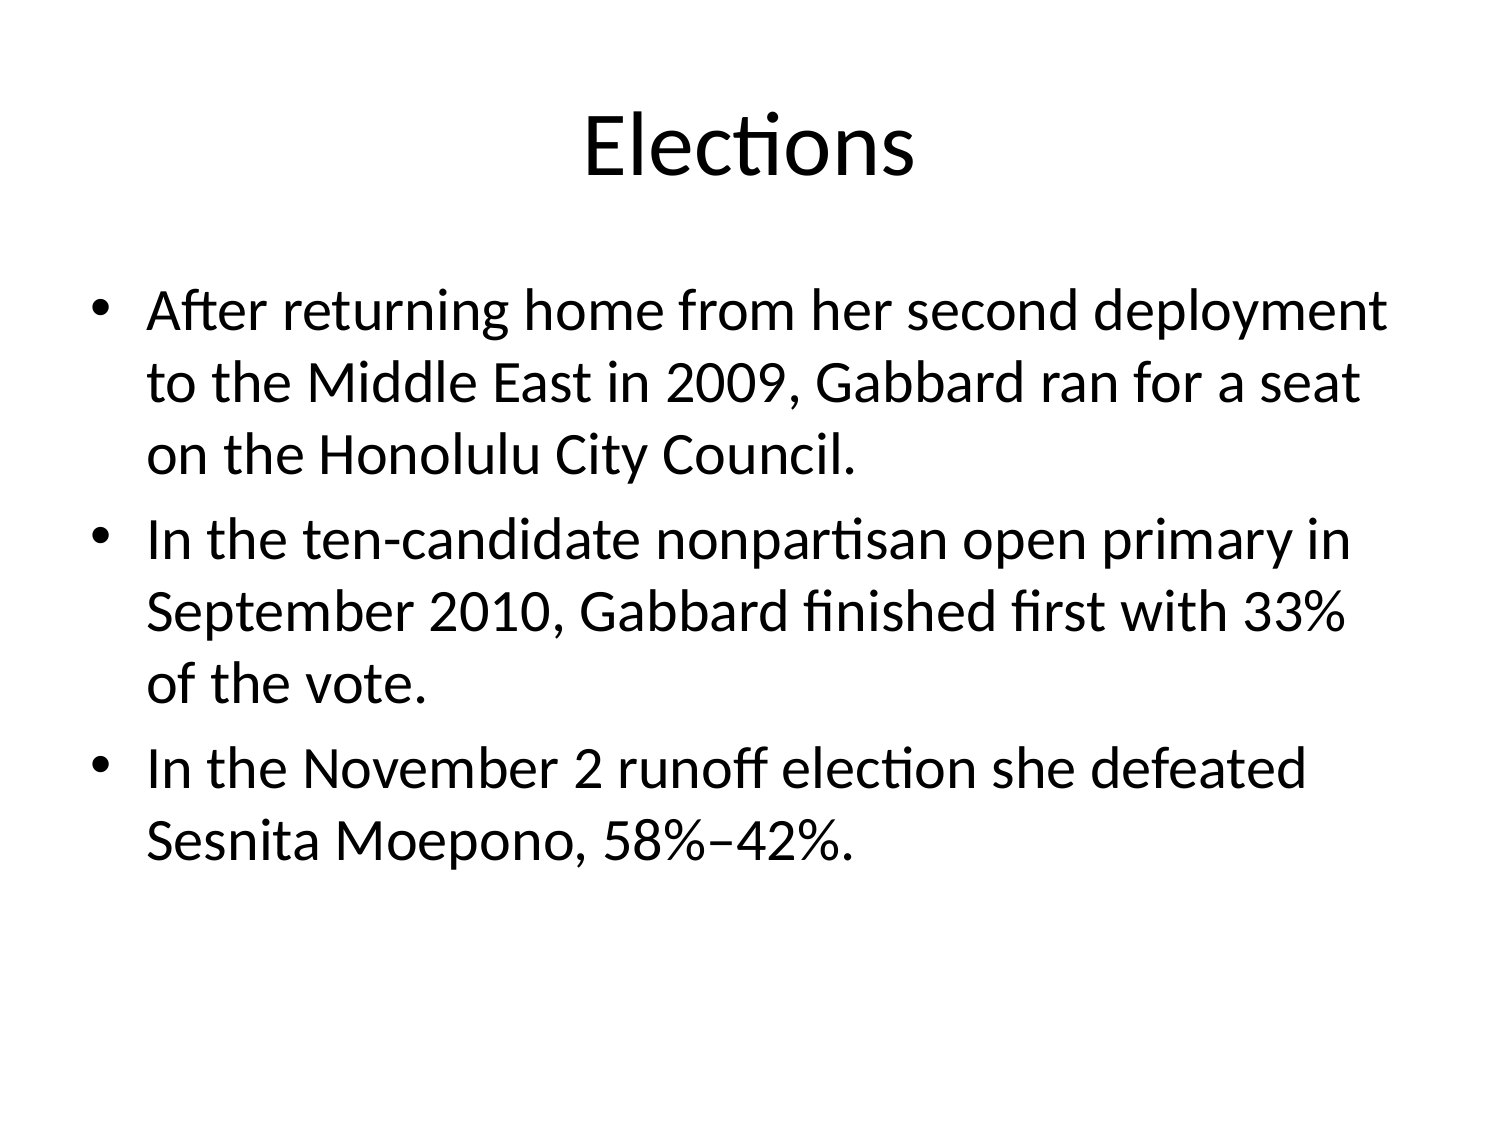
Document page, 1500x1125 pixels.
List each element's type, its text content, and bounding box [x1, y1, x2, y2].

list After returning home from her second deployment to the Middle East in 2009, Gabbard ran for a seat on the Honolulu City Council. In the ten-candidate nonpartisan open primary in September 2010, Gabbard finished first with 33% of the vote. In the November 2 runoff election she defeated Sesnita Moepono, 58%–42%. [75, 262, 1425, 1005]
title Elections [75, 45, 1425, 233]
